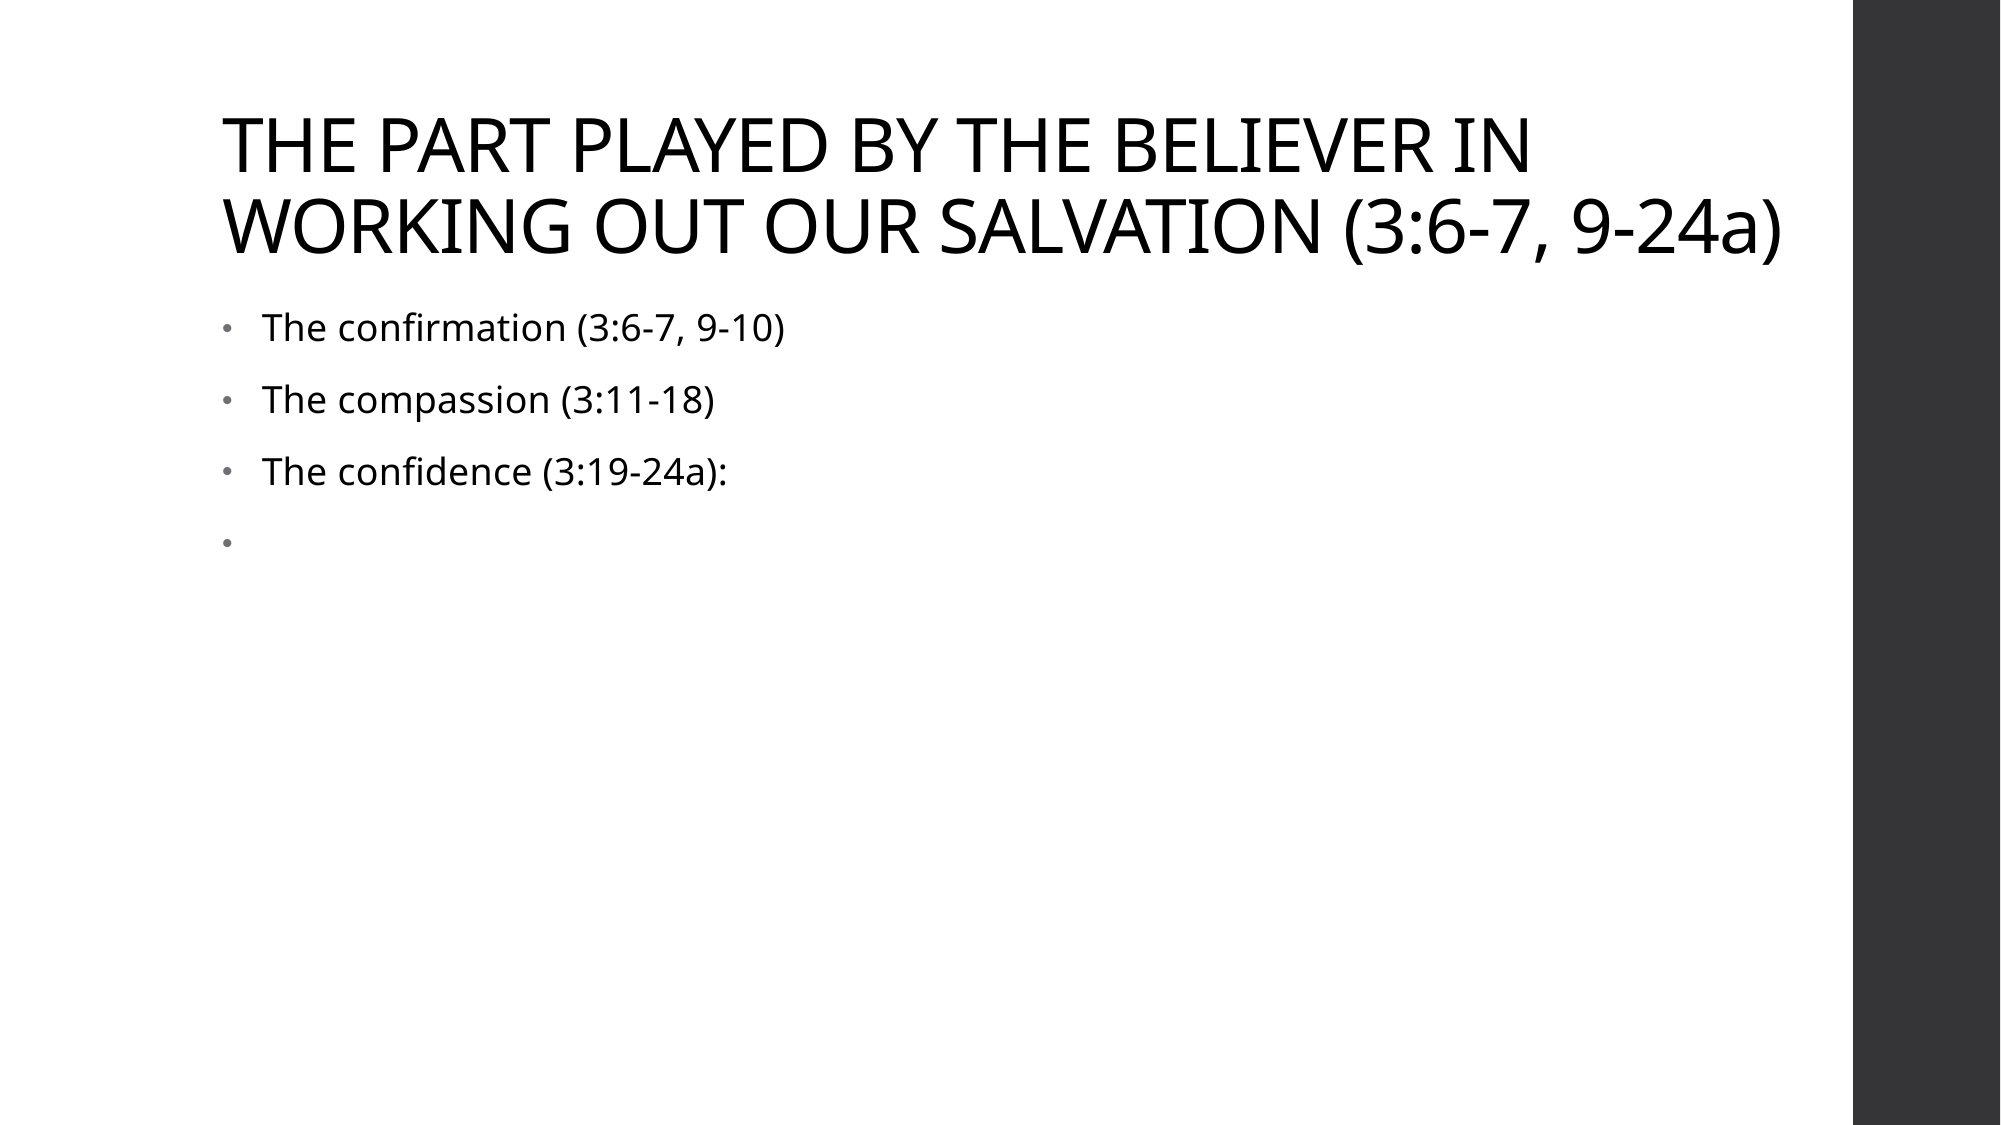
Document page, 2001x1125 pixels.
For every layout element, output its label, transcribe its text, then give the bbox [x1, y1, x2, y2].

list The confirmation (3:6-7, 9-10) The compassion (3:11-18) The confidence (3:19-24a): [206, 299, 1617, 1014]
title THE PART PLAYED BY THE BELIEVER IN WORKING OUT OUR SALVATION (3:6-7, 9-24a) [206, 60, 1797, 278]
